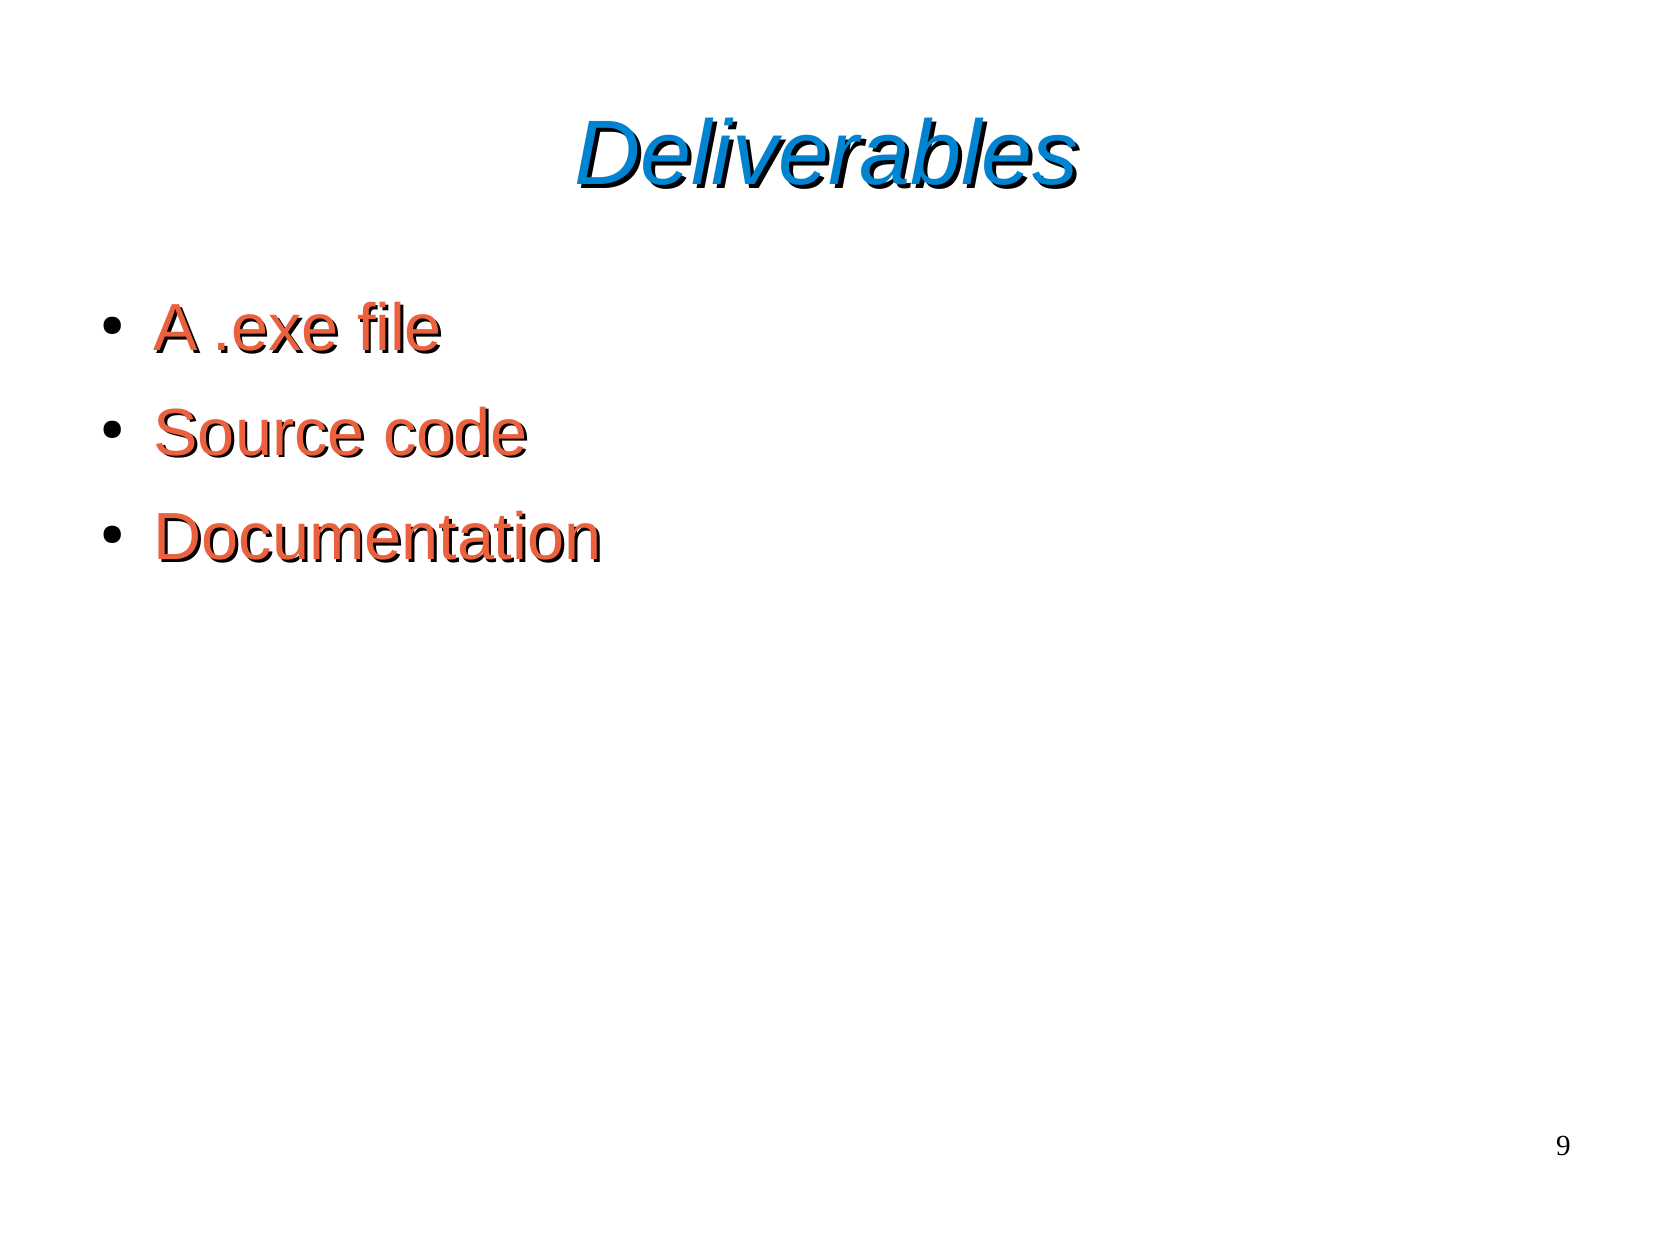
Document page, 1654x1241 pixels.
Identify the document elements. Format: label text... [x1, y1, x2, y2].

title Deliverables [82, 49, 1571, 257]
list A .exe file Source code Documentation [82, 290, 1538, 1010]
